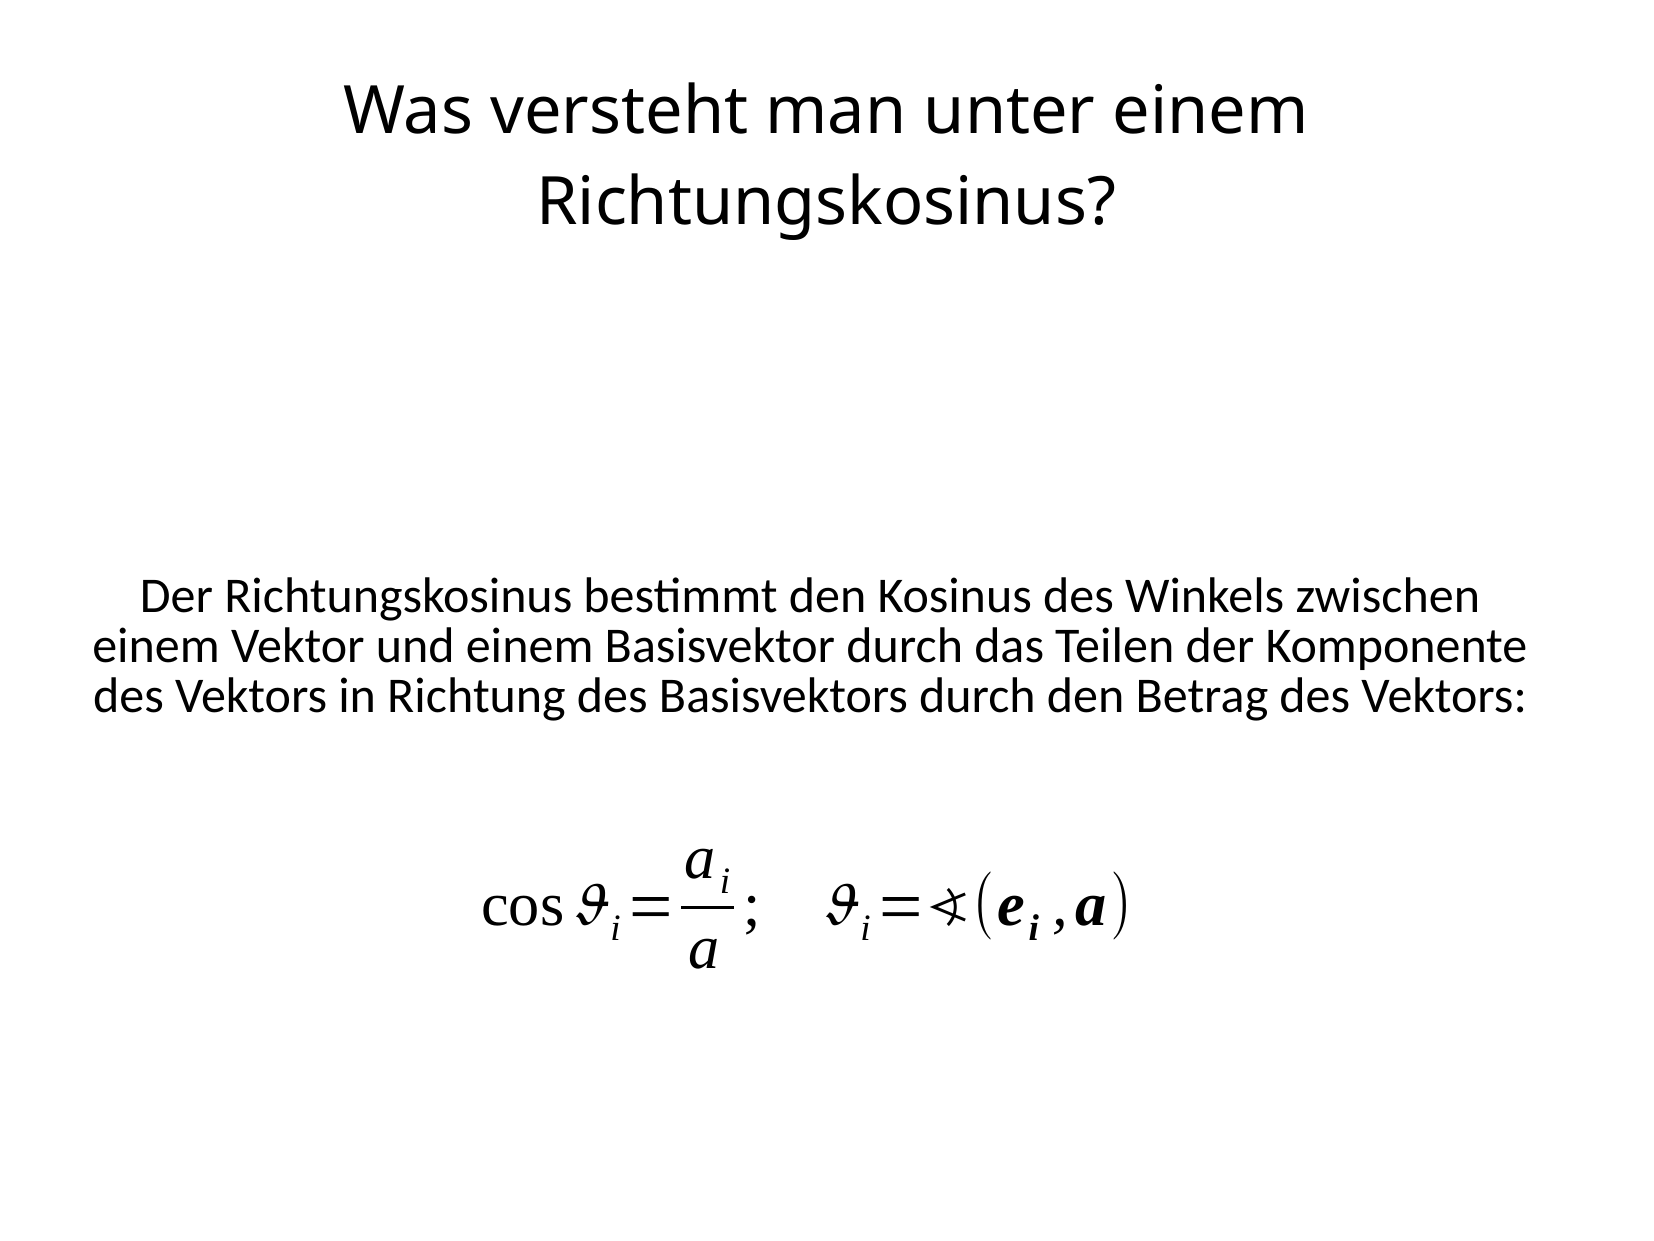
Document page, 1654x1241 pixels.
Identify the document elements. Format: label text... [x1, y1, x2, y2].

subtitle Der Richtungskosinus bestimmt den Kosinus des Winkels zwischen einem Vektor und einem Basisvektor durch das Teilen der Komponente des Vektors in Richtung des Basisvektors durch den Betrag des Vektors: [82, 290, 1538, 1010]
chart [465, 823, 1148, 985]
title Was versteht man unter einem Richtungskosinus? [82, 49, 1571, 257]
